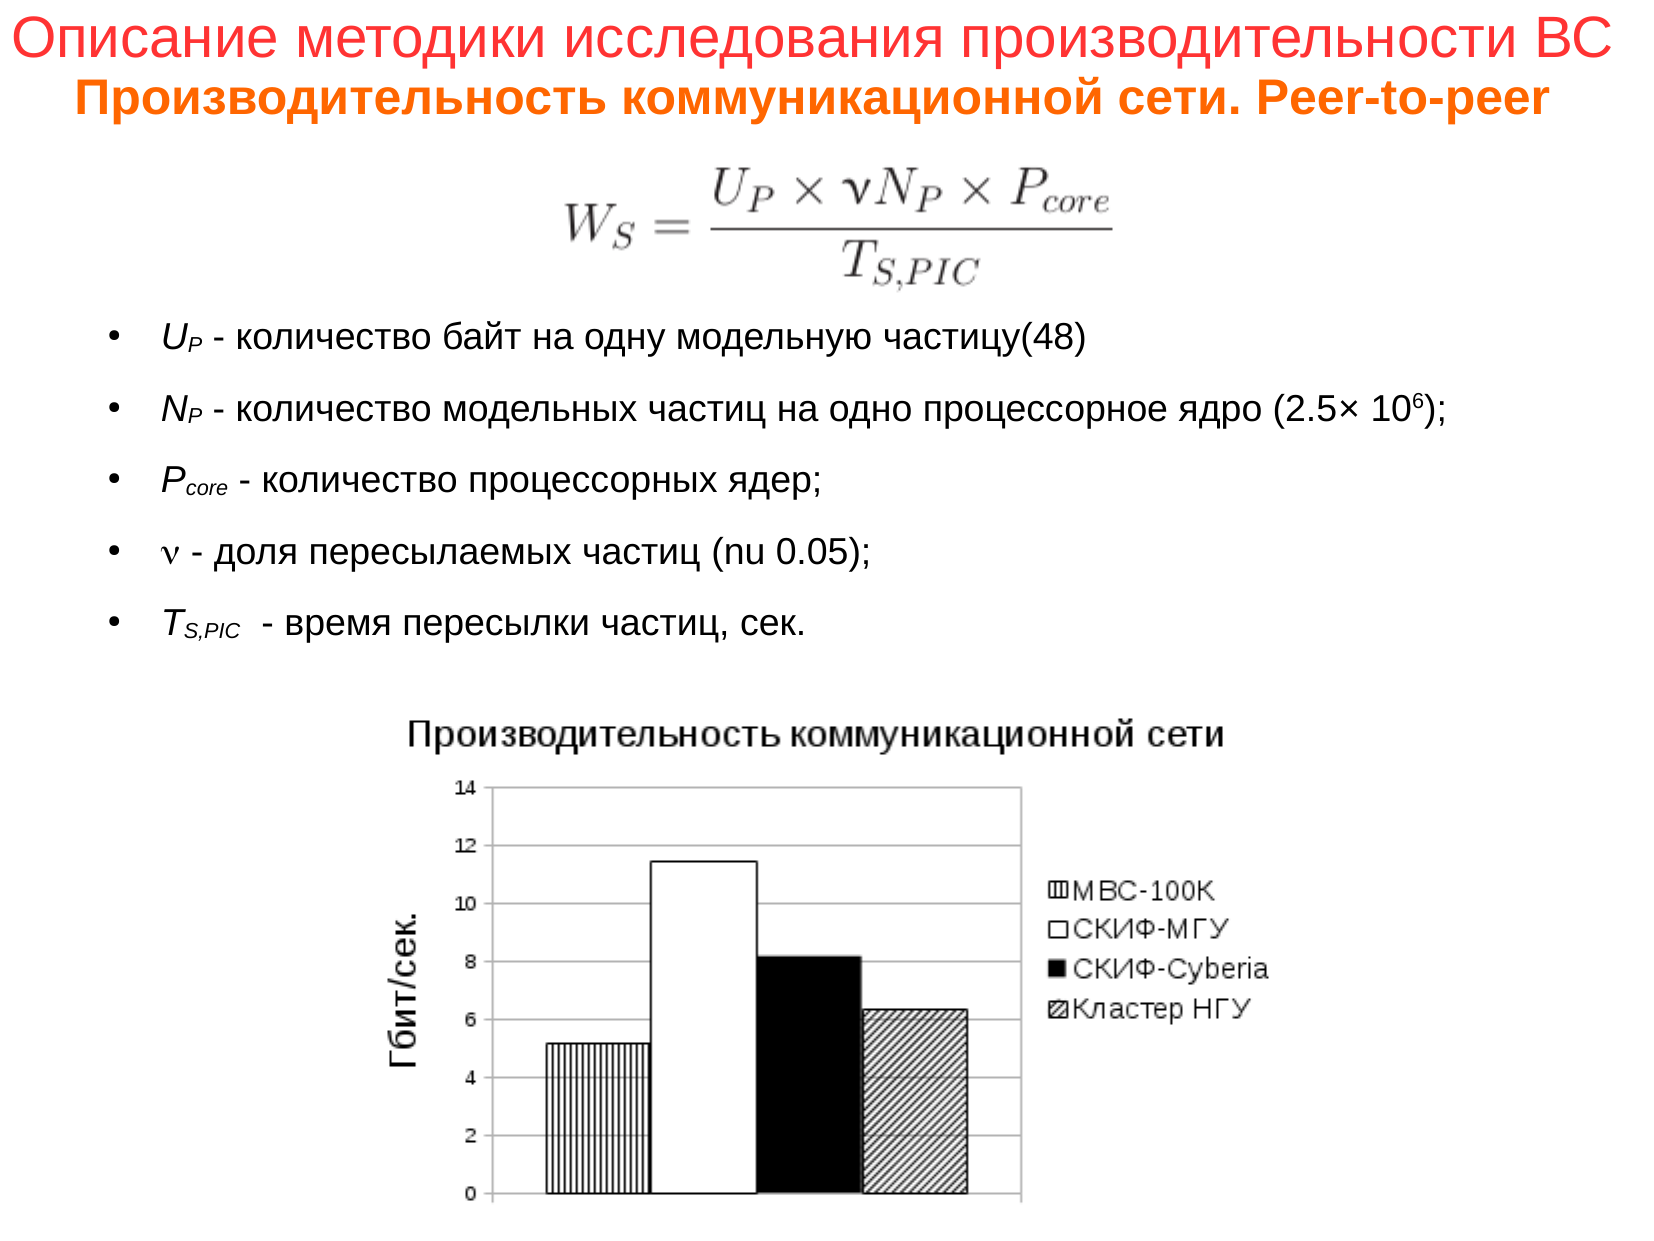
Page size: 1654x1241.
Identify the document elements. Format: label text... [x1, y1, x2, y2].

list UP - количество байт на одну модельную частицу(48) NP - количество модельных частиц на одно процессорное ядро (2.5× 106); Pcore - количество процессорных ядер; n - доля пересылаемых частиц (nu 0.05); TS,PIC - время пересылки частиц, сек. [90, 315, 1579, 1036]
title Описание методики исследования производительности ВС Производительность коммуникационной сети. Peer-to-peer [0, 0, 1636, 169]
picture [465, 169, 1161, 319]
picture [344, 683, 1291, 1216]
